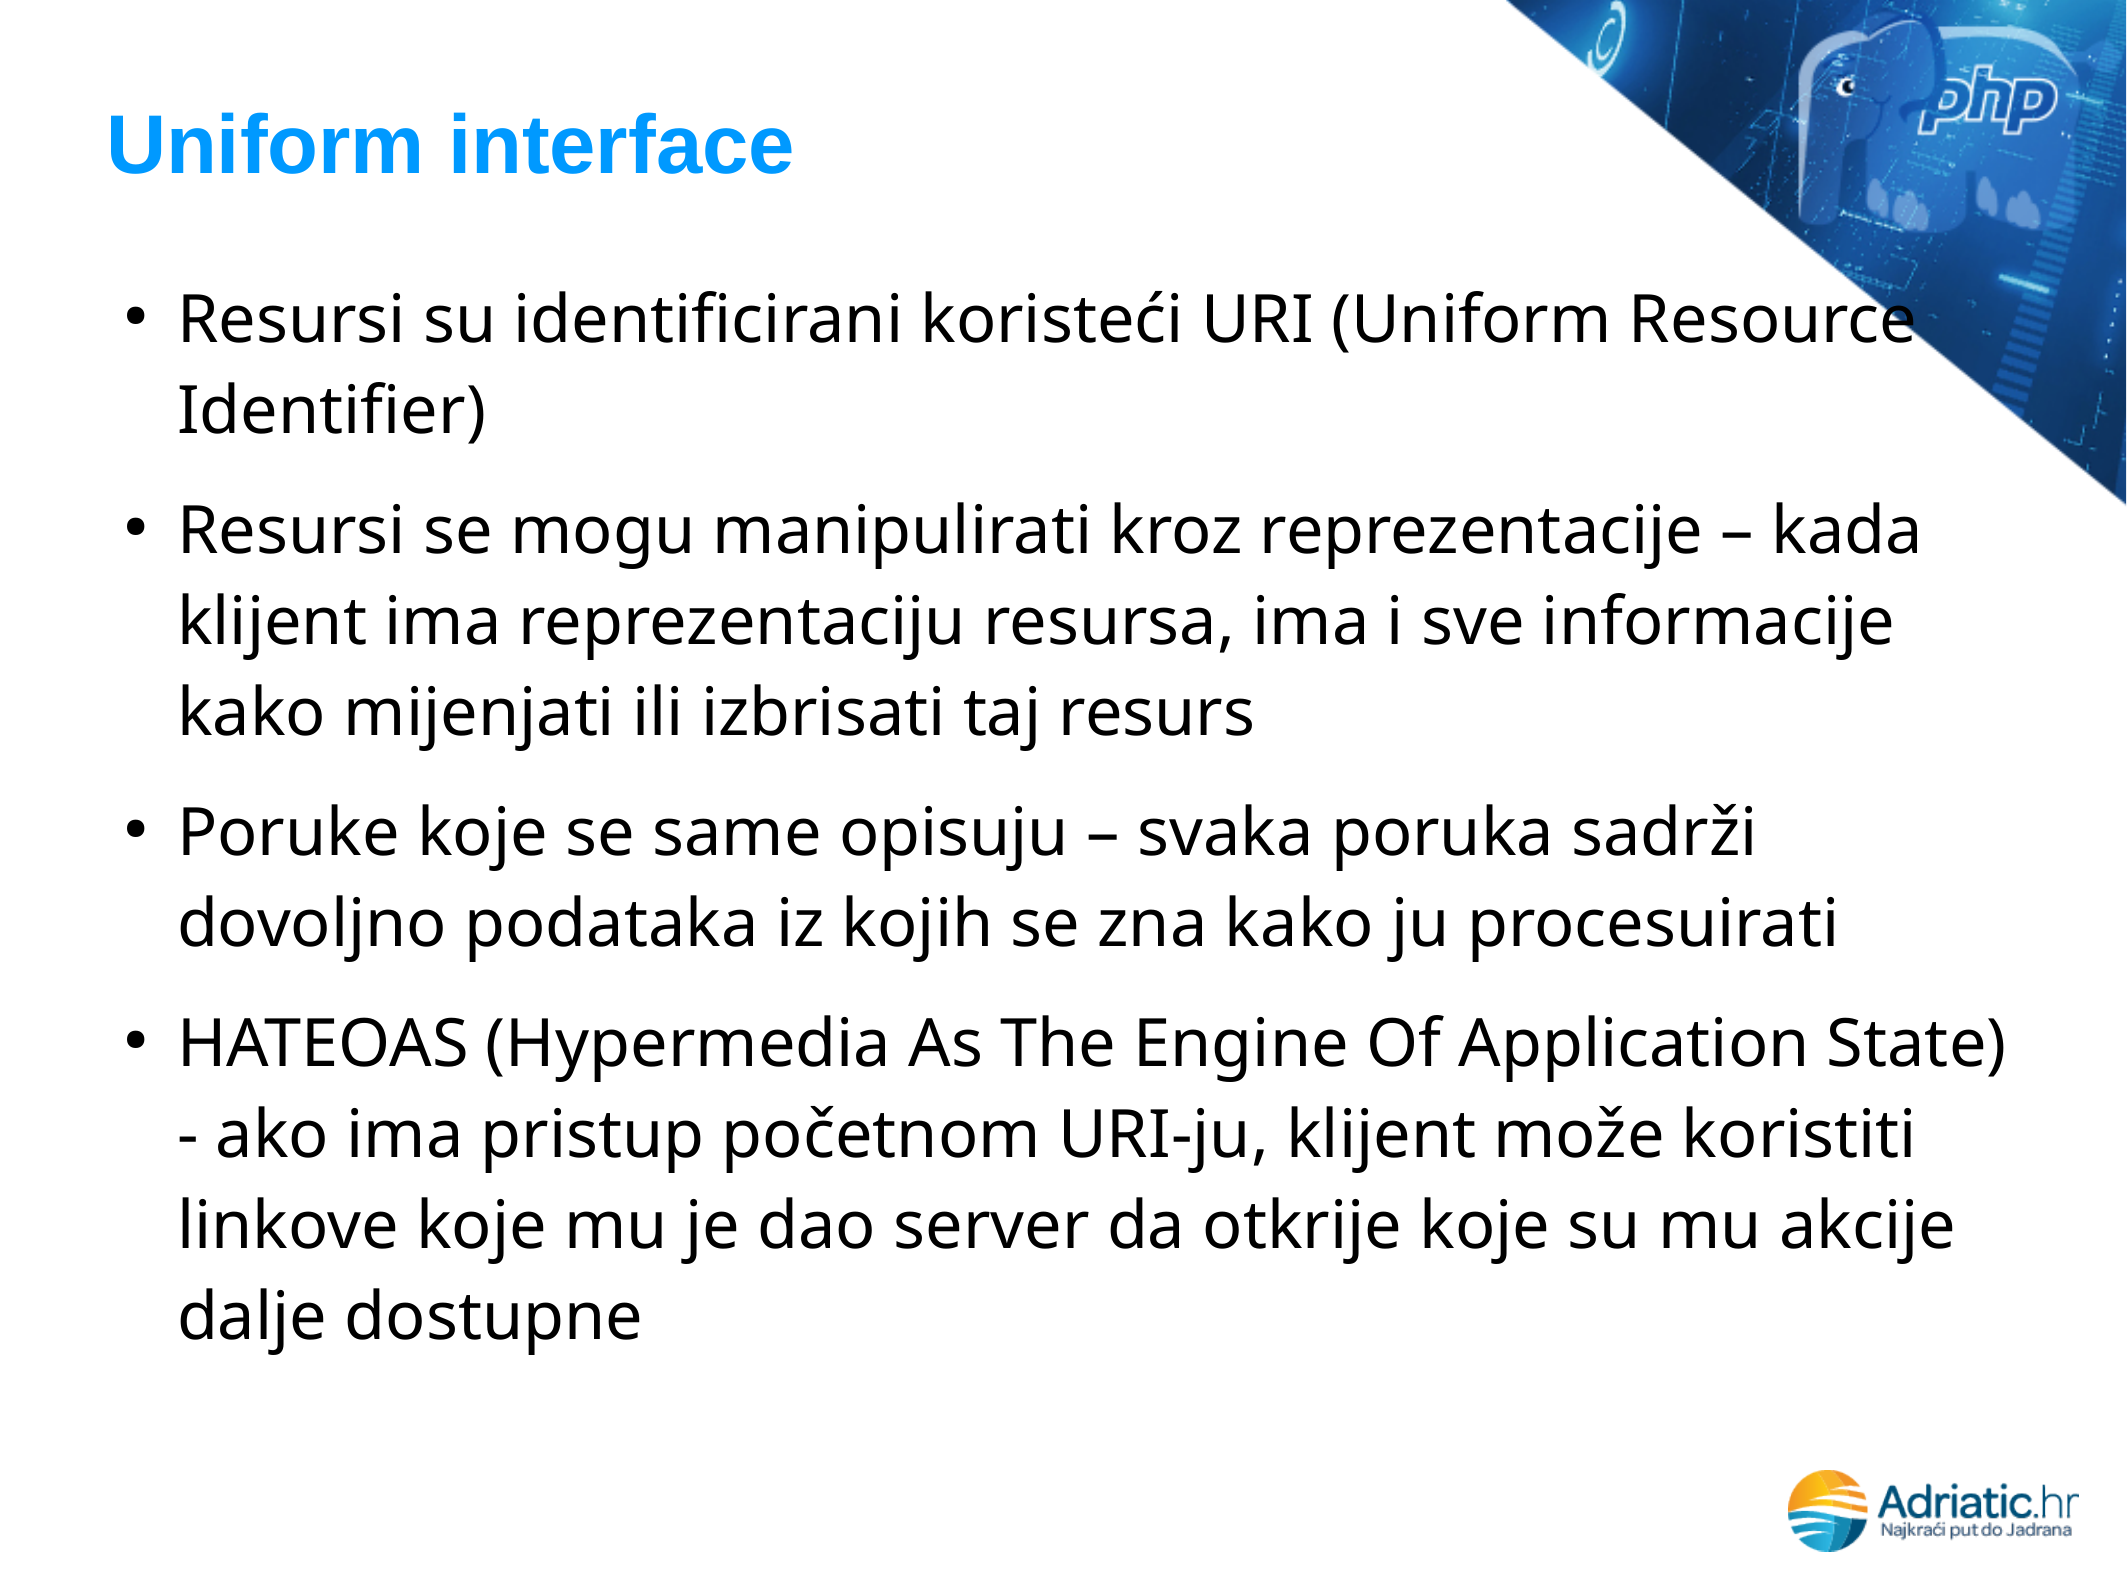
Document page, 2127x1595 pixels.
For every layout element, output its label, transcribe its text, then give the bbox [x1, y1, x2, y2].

picture [1505, 0, 2127, 625]
picture [1788, 1470, 2079, 1552]
list Resursi su identificirani koristeći URI (Uniform Resource Identifier) Resursi se mogu manipulirati kroz reprezentacije – kada klijent ima reprezentaciju resursa, ima i sve informacije kako mijenjati ili izbrisati taj resurs Poruke koje se same opisuju – svaka poruka sadrži dovoljno podataka iz kojih se zna kako ju procesuirati HATEOAS (Hypermedia As The Engine Of Application State) - ako ima pristup početnom URI-ju, klijent može koristiti linkove koje mu je dao server da otkrije koje su mu akcije dalje dostupne [106, 271, 2020, 1453]
title Uniform interface [106, 70, 1630, 219]
